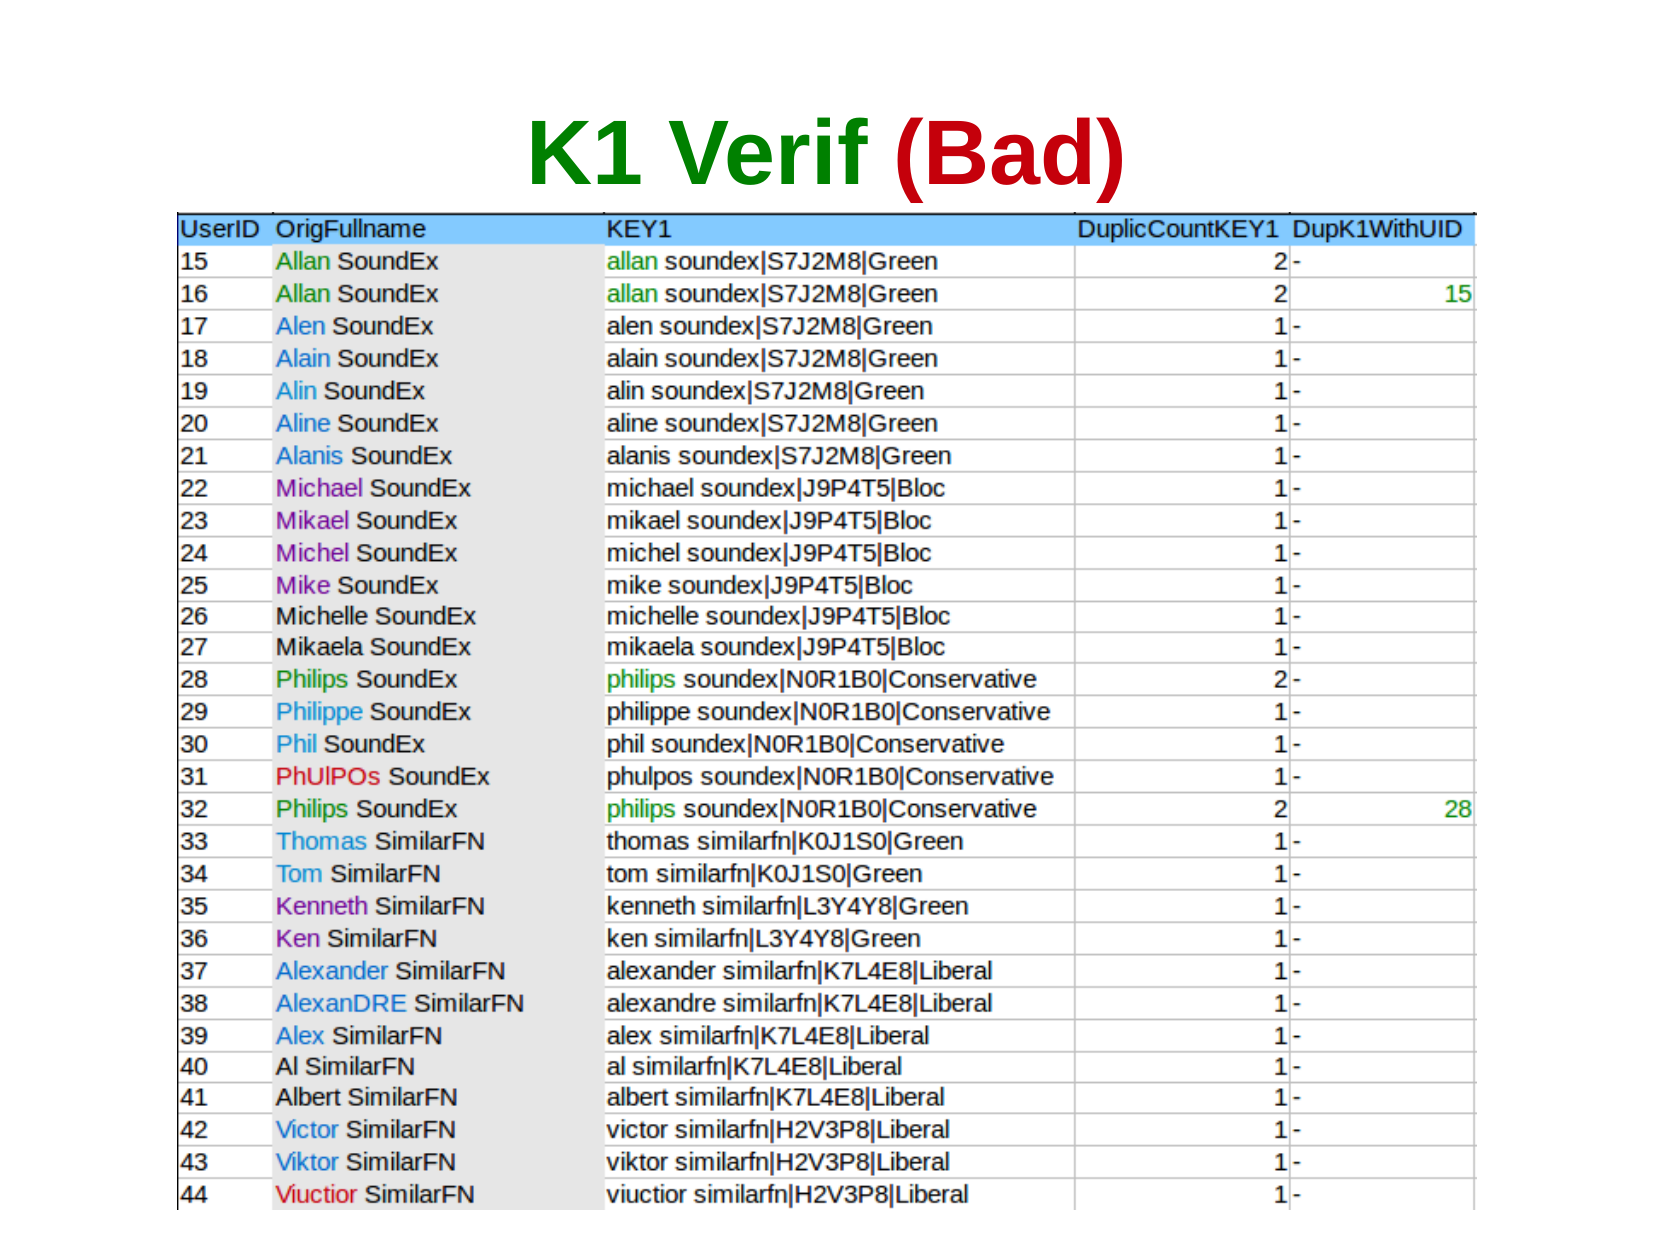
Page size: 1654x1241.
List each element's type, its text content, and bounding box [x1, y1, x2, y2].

title K1 Verif (Bad) [82, 49, 1571, 257]
picture [177, 212, 1477, 1210]
